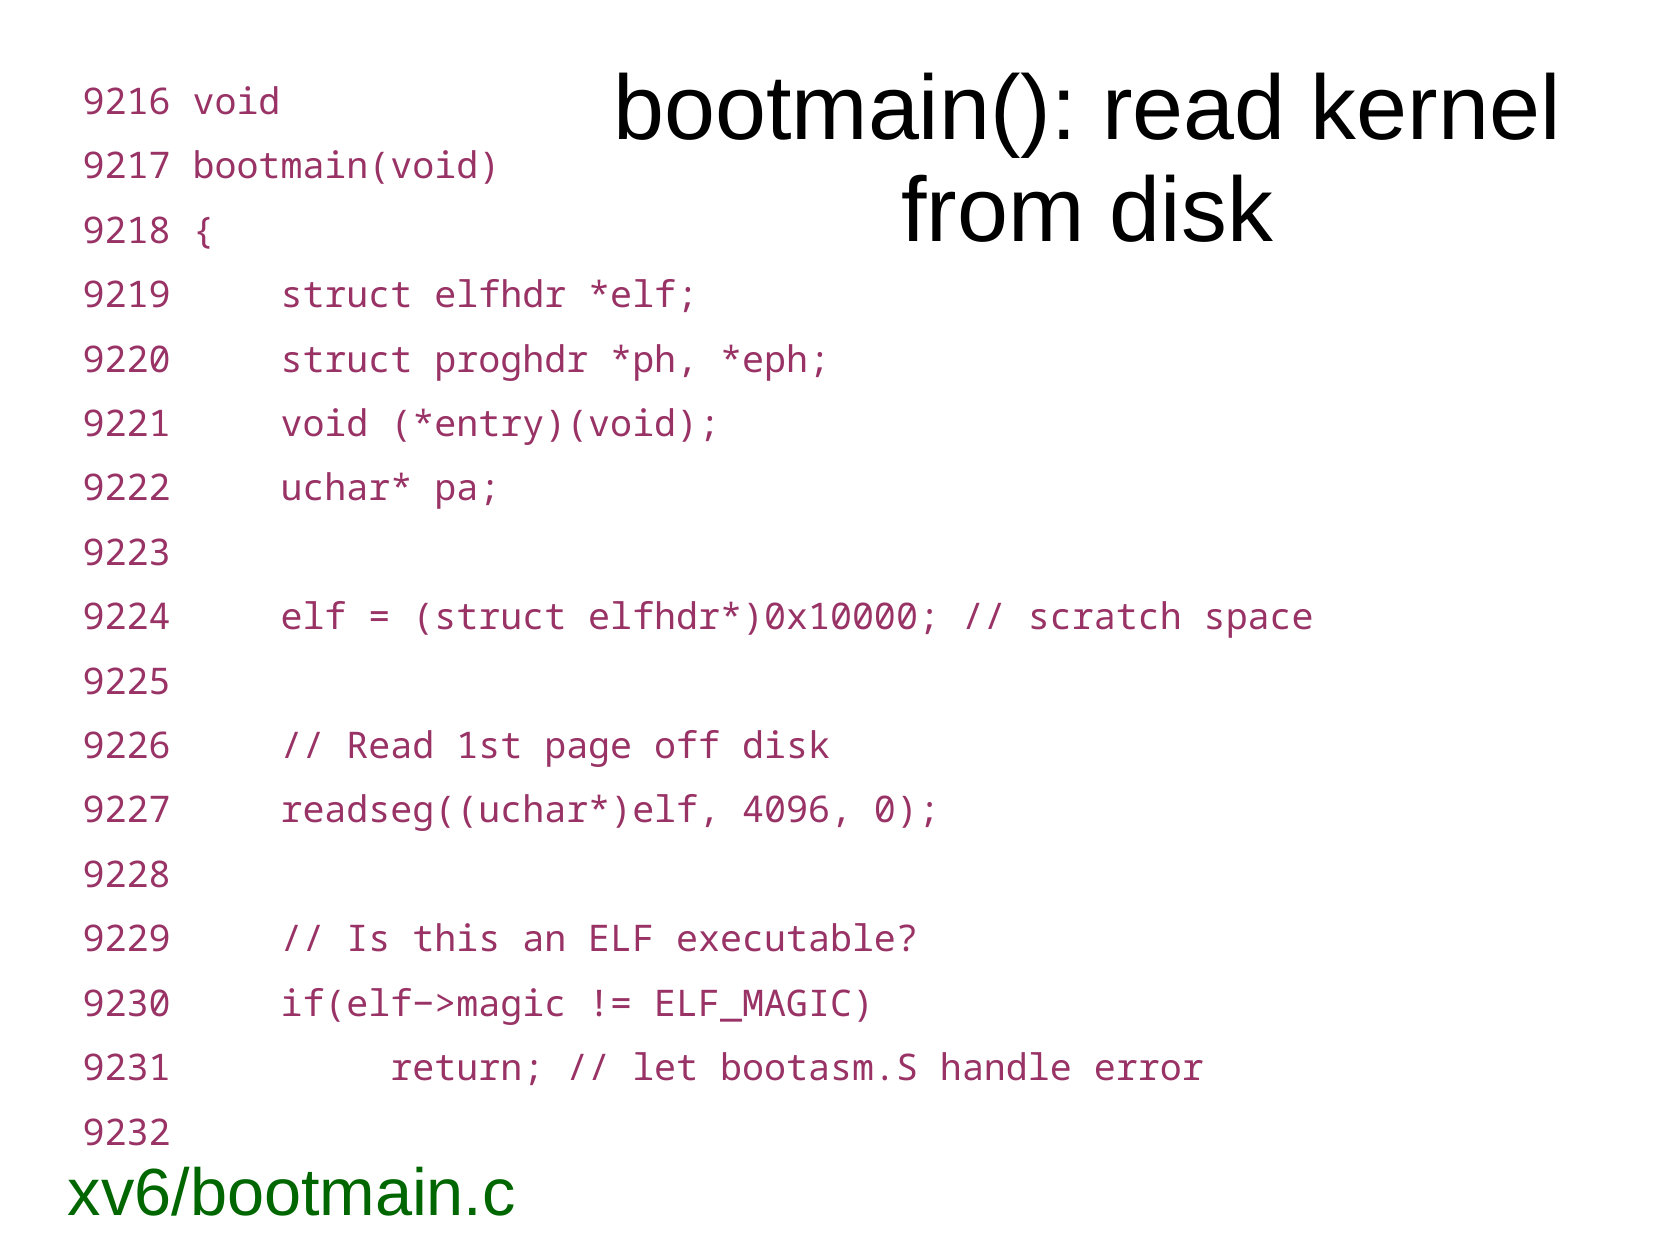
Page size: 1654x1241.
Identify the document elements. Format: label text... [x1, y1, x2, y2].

list 9216 void 9217 bootmain(void) 9218 { 9219 struct elfhdr *elf; 9220 struct proghdr *ph, *eph; 9221 void (*entry)(void); 9222 uchar* pa; 9223 9224 elf = (struct elfhdr*)0x10000; // scratch space 9225 9226 // Read 1st page off disk 9227 readseg((uchar*)elf, 4096, 0); 9228 9229 // Is this an ELF executable? 9230 if(elf−>magic != ELF_MAGIC) 9231 return; // let bootasm.S handle error 9232 [82, 75, 1571, 1163]
text_box xv6/bootmain.c [53, 1147, 638, 1238]
title bootmain(): read kernel from disk [525, 55, 1651, 263]
